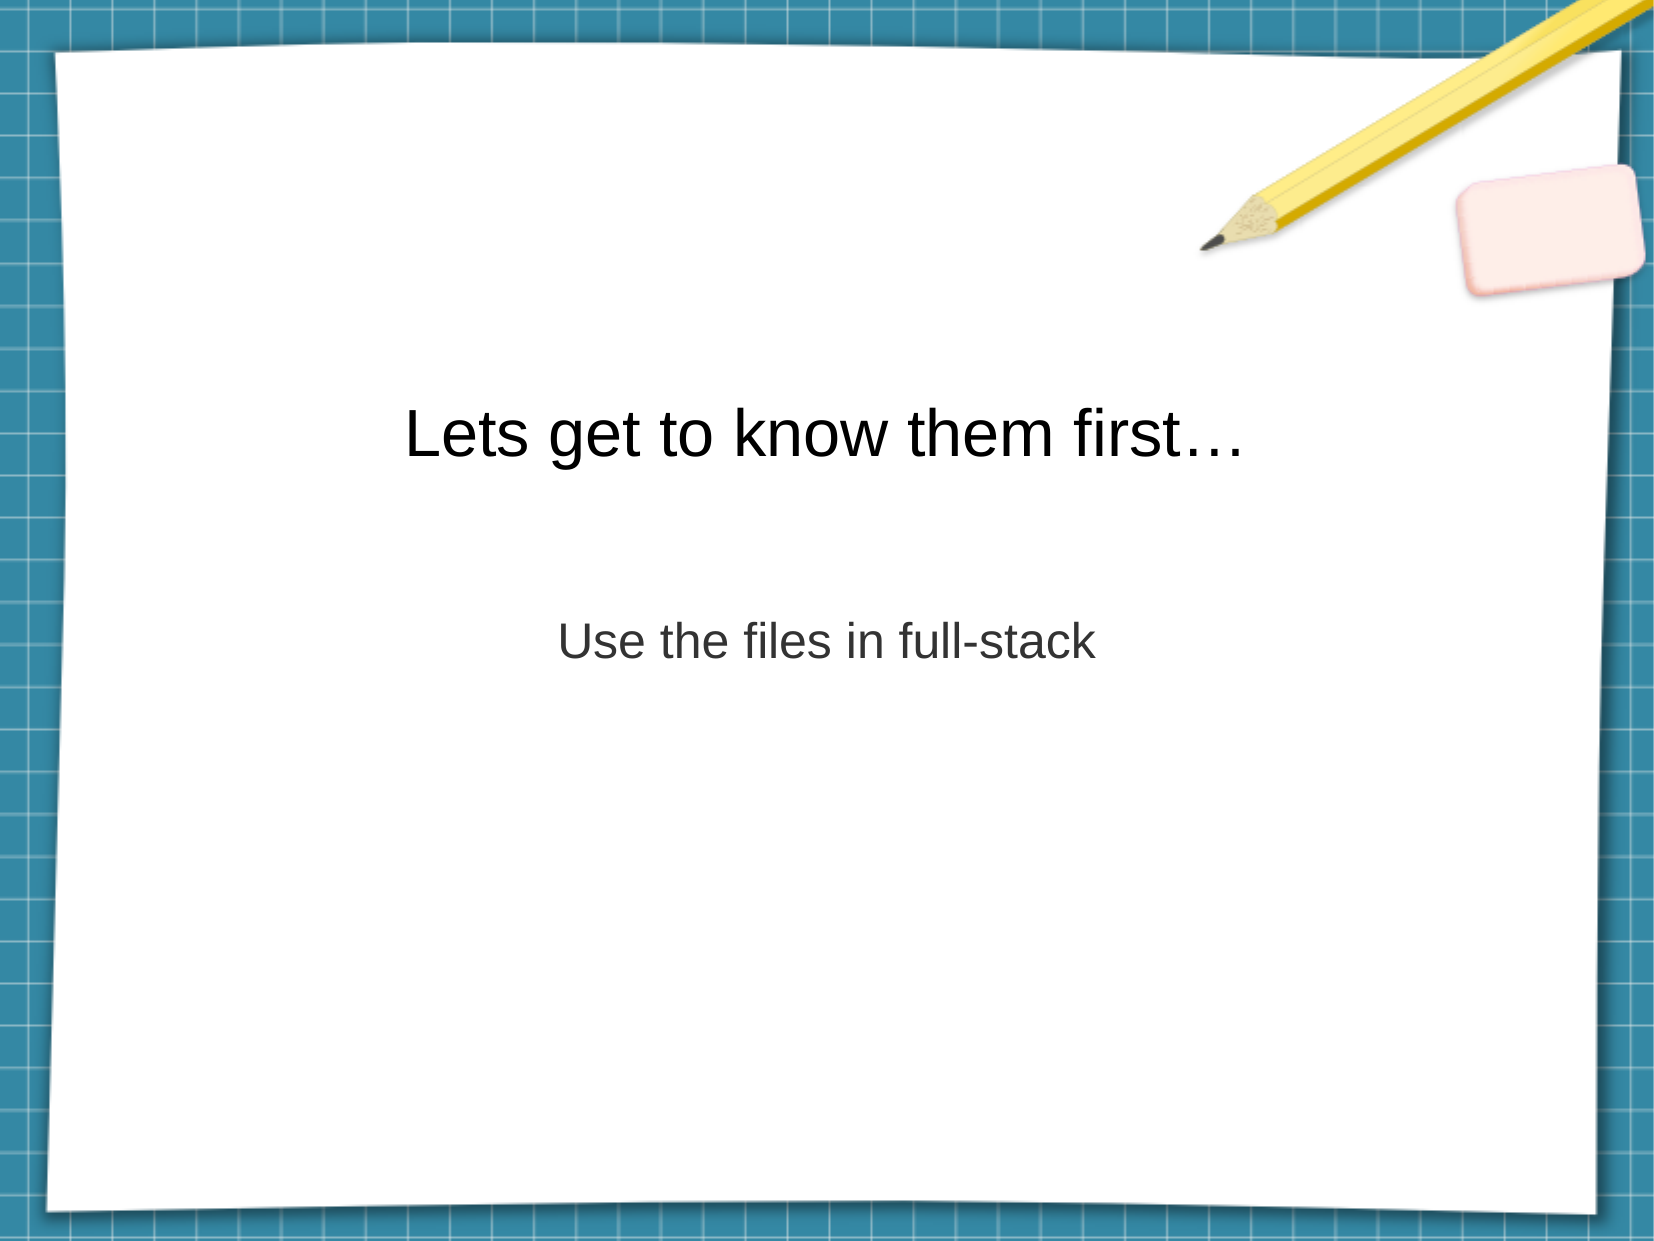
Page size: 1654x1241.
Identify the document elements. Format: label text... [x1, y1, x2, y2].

subtitle Lets get to know them first… Use the files in full-stack [82, 49, 1571, 1010]
